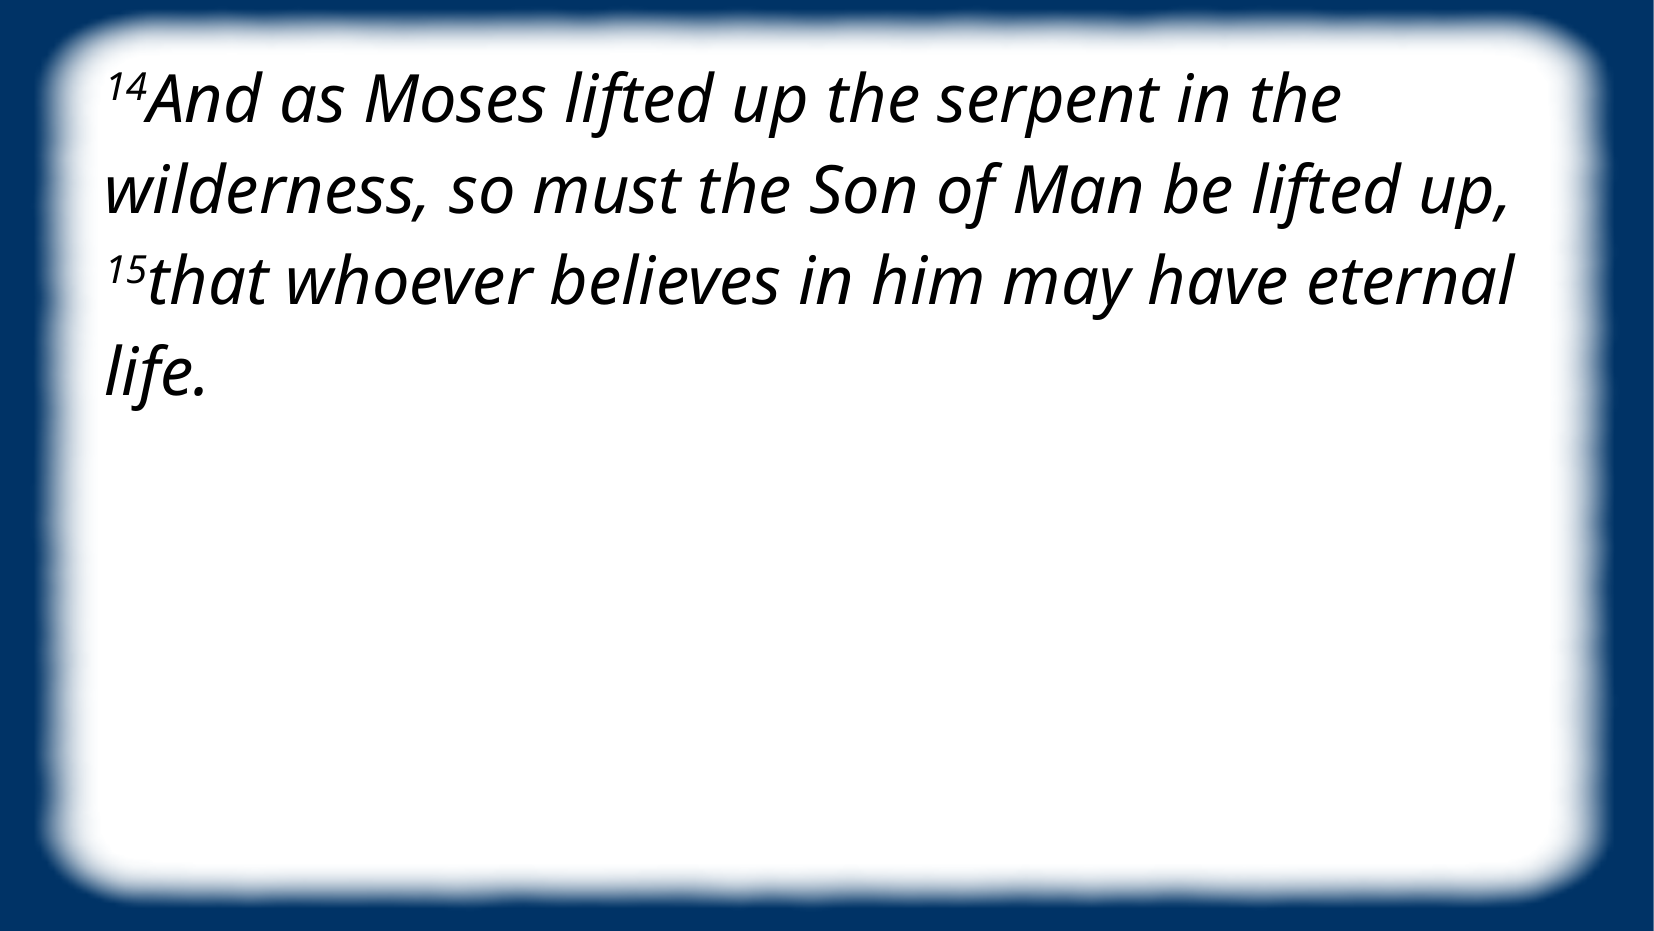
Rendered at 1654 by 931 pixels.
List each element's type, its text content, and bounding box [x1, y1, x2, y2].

text_box 14And as Moses lifted up the serpent in the wilderness, so must the Son of Man be lifted up, 15that whoever believes in him may have eternal life. [90, 44, 1561, 415]
picture [0, 0, 1654, 931]
